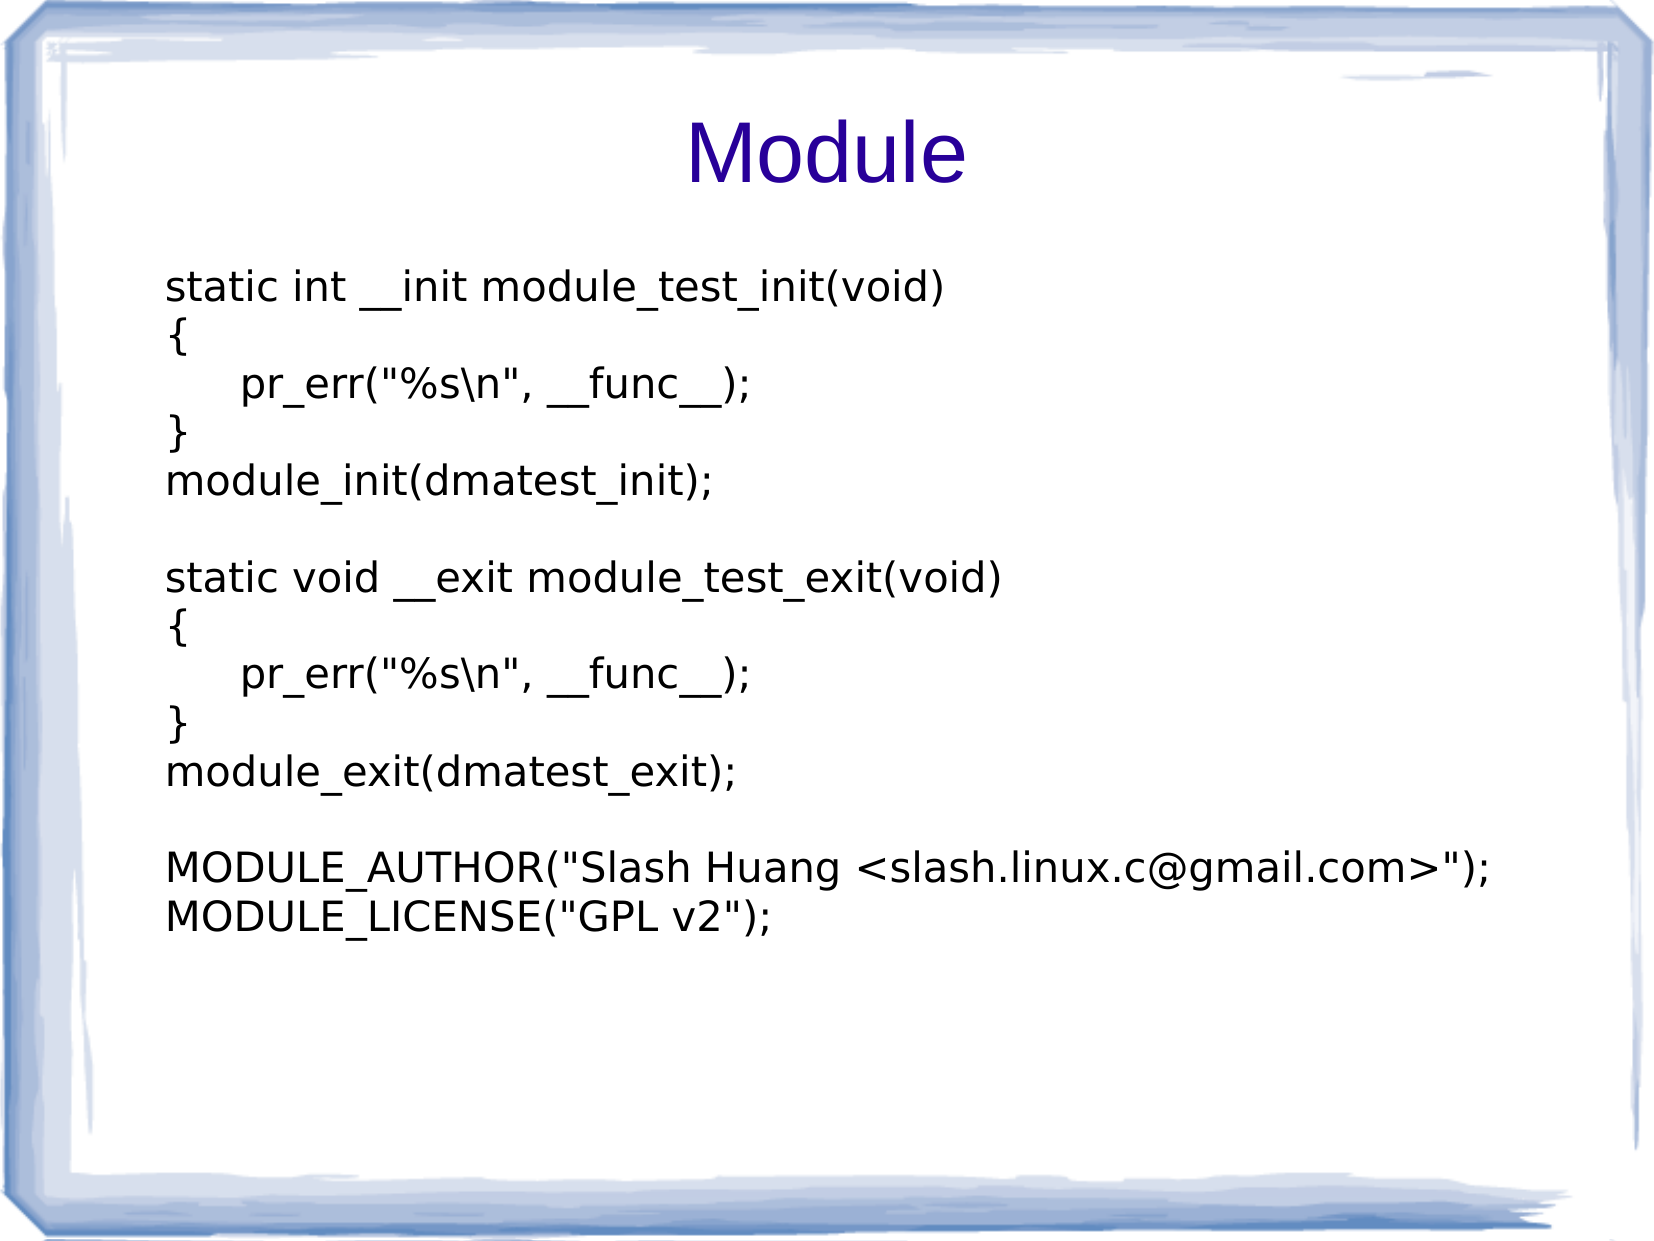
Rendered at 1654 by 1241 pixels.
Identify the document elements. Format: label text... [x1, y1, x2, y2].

picture [0, 0, 1654, 1241]
title Module [82, 49, 1571, 257]
text_box static int __init module_test_init(void) { pr_err("%s\n", __func__); } module_init(dmatest_init); static void __exit module_test_exit(void) { pr_err("%s\n", __func__); } module_exit(dmatest_exit); MODULE_AUTHOR("Slash Huang <slash.linux.c@gmail.com>"); MODULE_LICENSE("GPL v2"); [150, 255, 1591, 1122]
